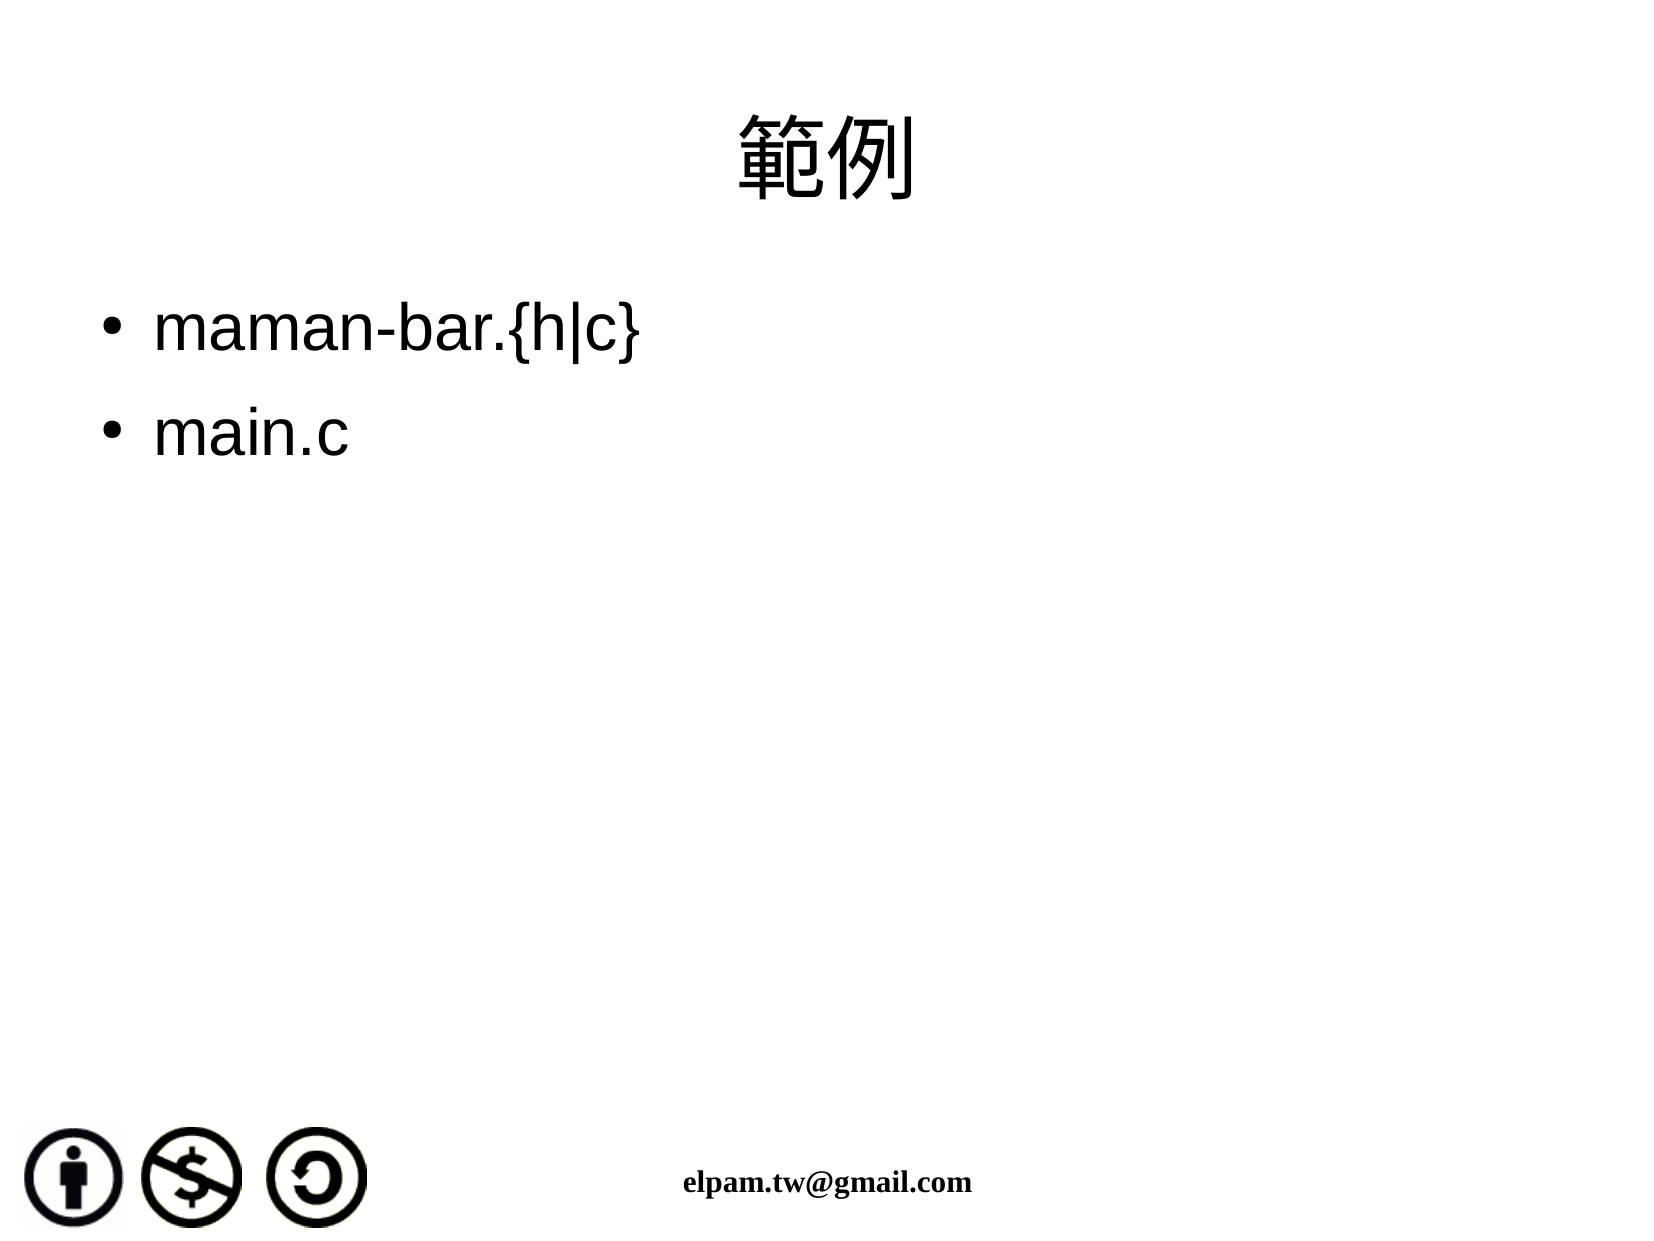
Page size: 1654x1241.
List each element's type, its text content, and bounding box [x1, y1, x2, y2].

list maman-bar.{h|c} main.c [82, 290, 1571, 1094]
picture [141, 1127, 242, 1228]
title 範例 [82, 49, 1571, 257]
picture [266, 1127, 367, 1228]
picture [23, 1127, 124, 1228]
